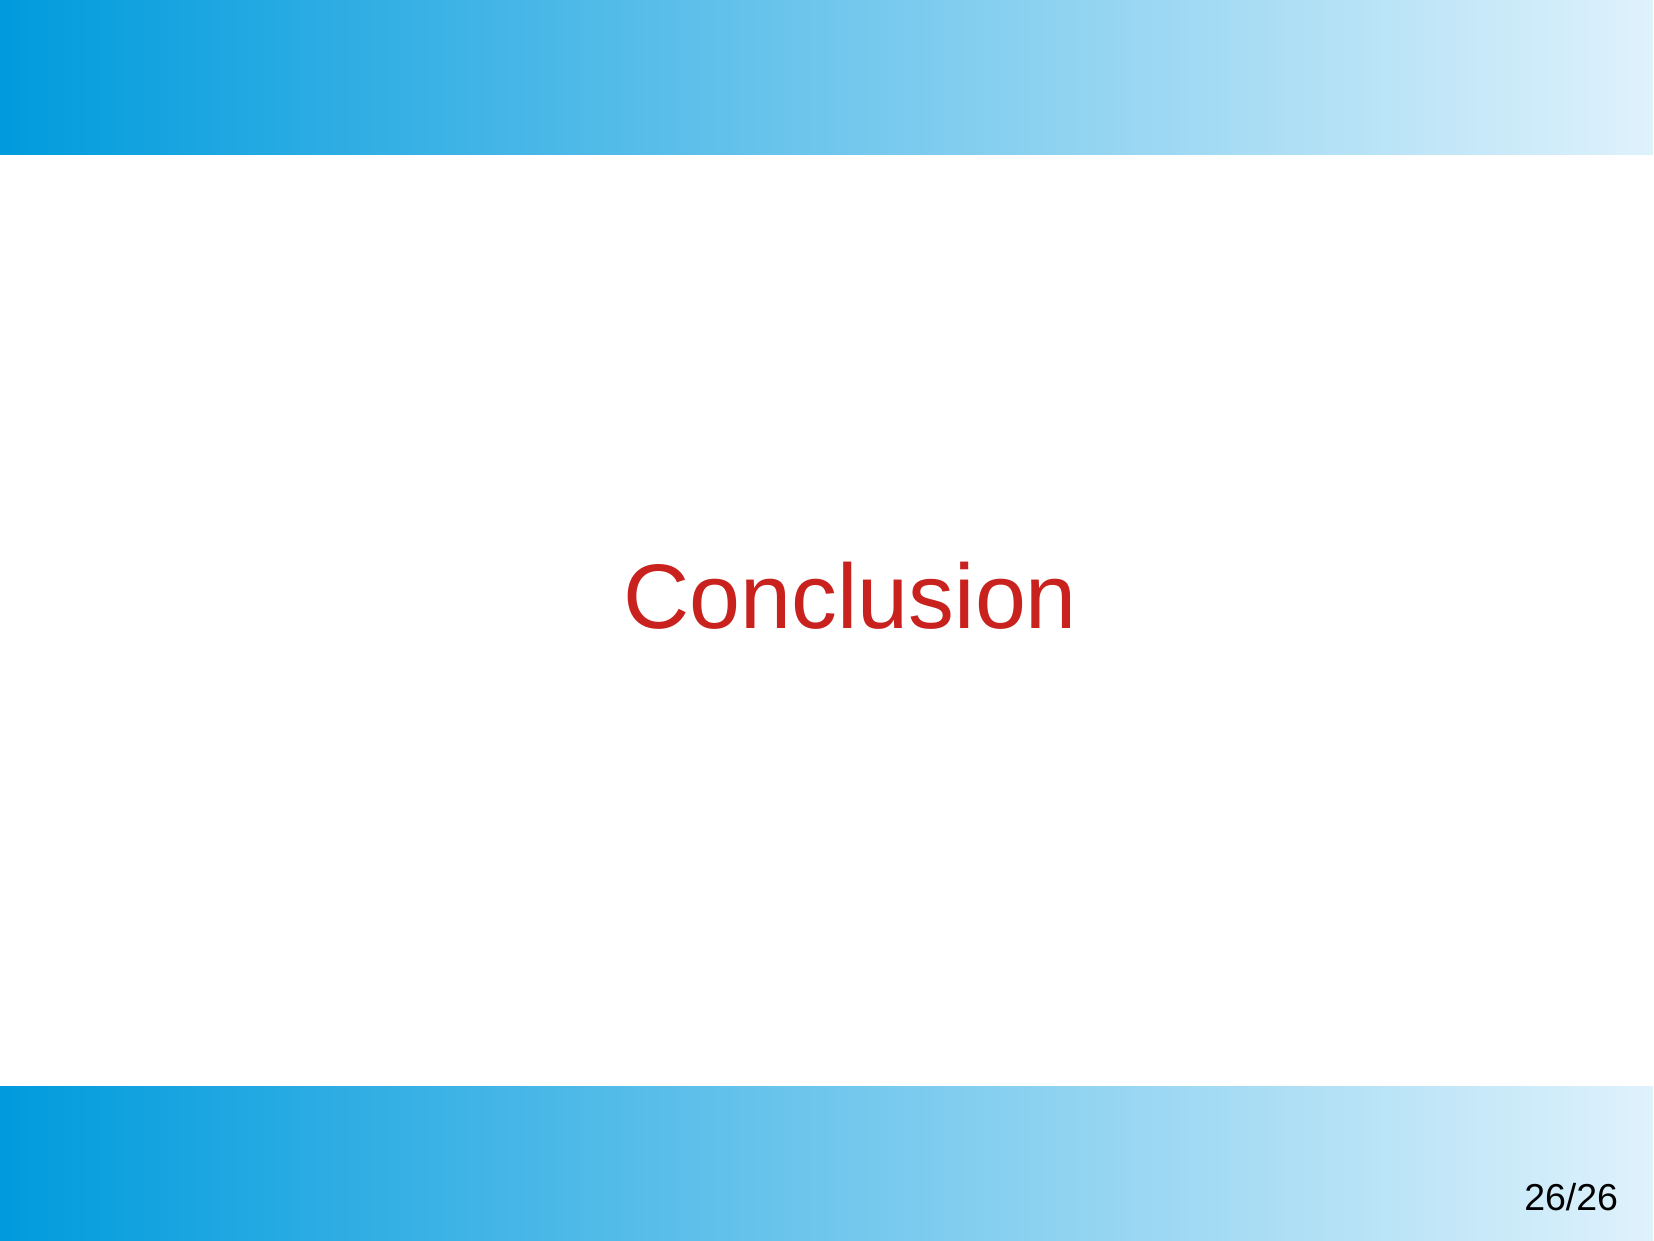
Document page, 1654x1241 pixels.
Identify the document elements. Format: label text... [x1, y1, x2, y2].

title Conclusion [106, 545, 1595, 650]
text_box <numéro>/26 [1509, 1169, 1654, 1240]
